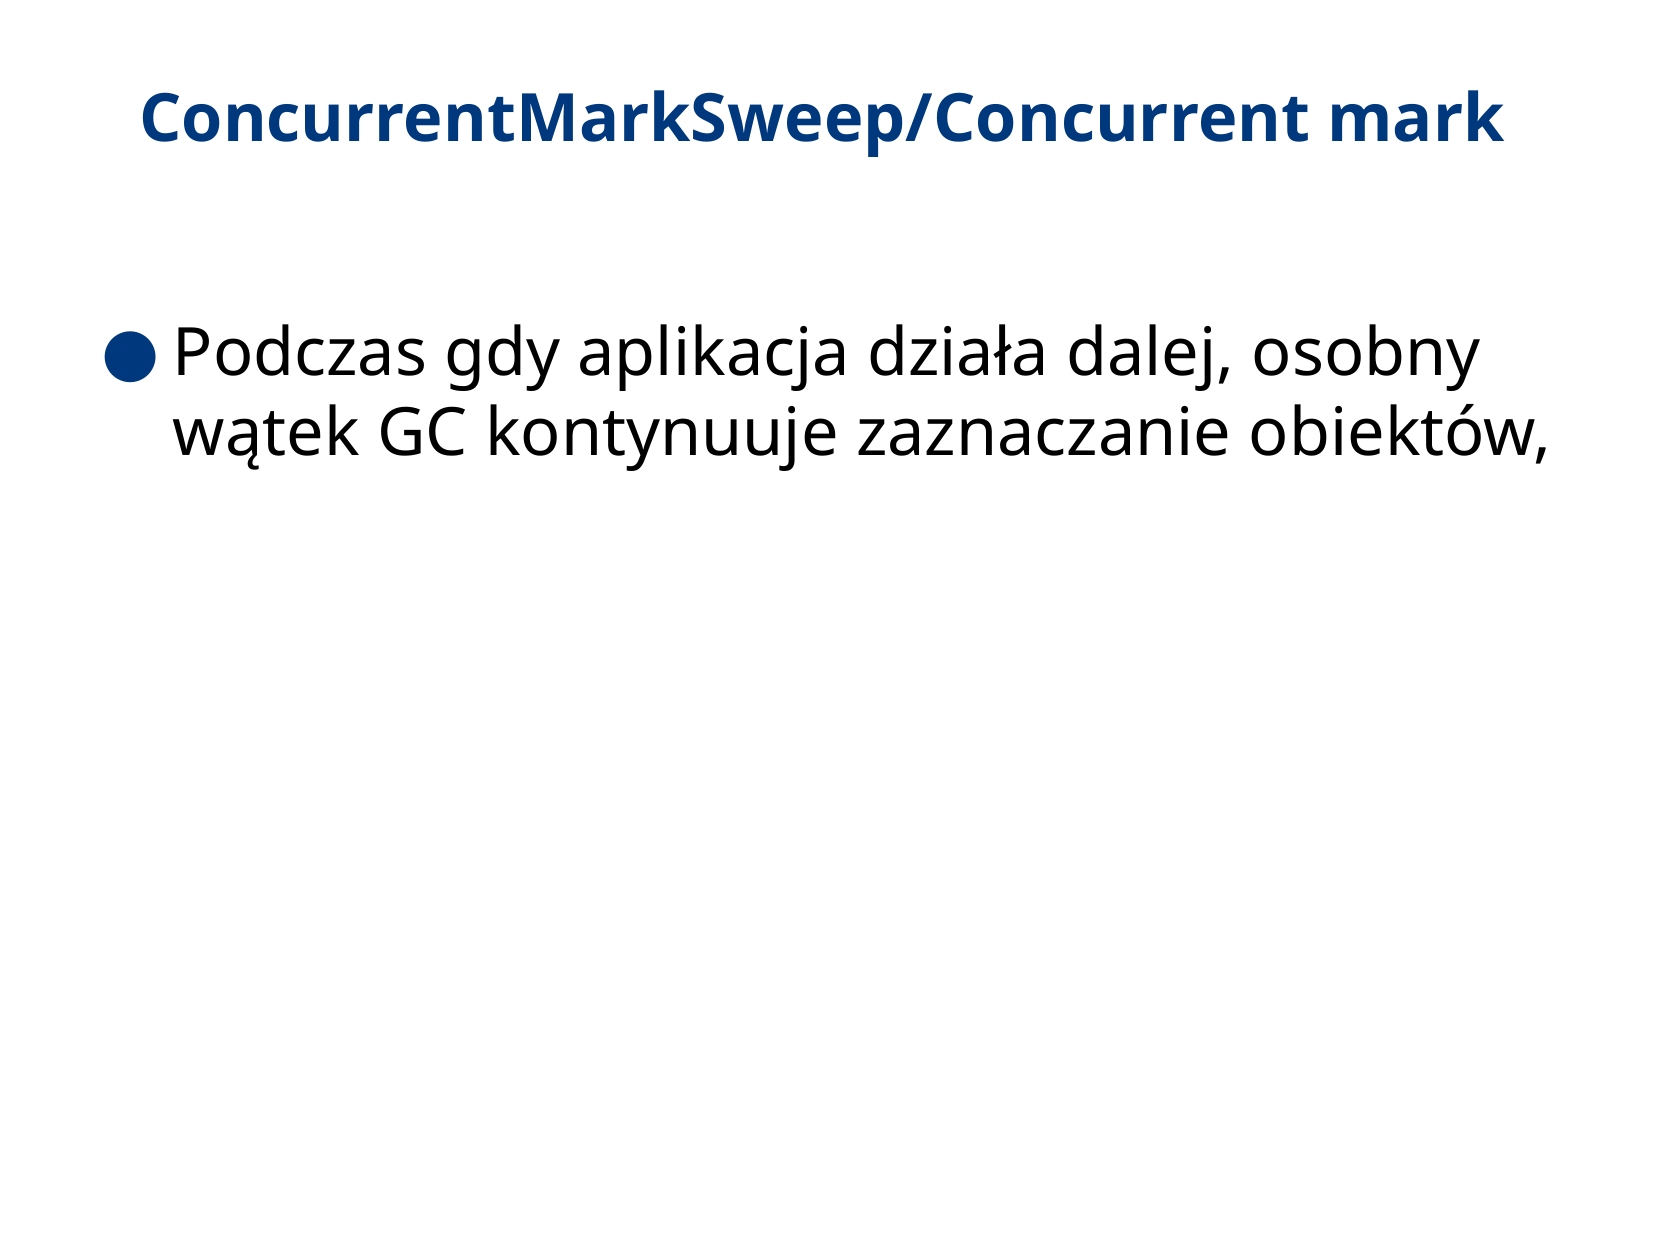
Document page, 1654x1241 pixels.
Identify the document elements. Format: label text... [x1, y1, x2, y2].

title ConcurrentMarkSweep/Concurrent mark [82, 49, 1571, 170]
list Podczas gdy aplikacja działa dalej, osobny wątek GC kontynuuje zaznaczanie obiektów, [82, 293, 1571, 1169]
